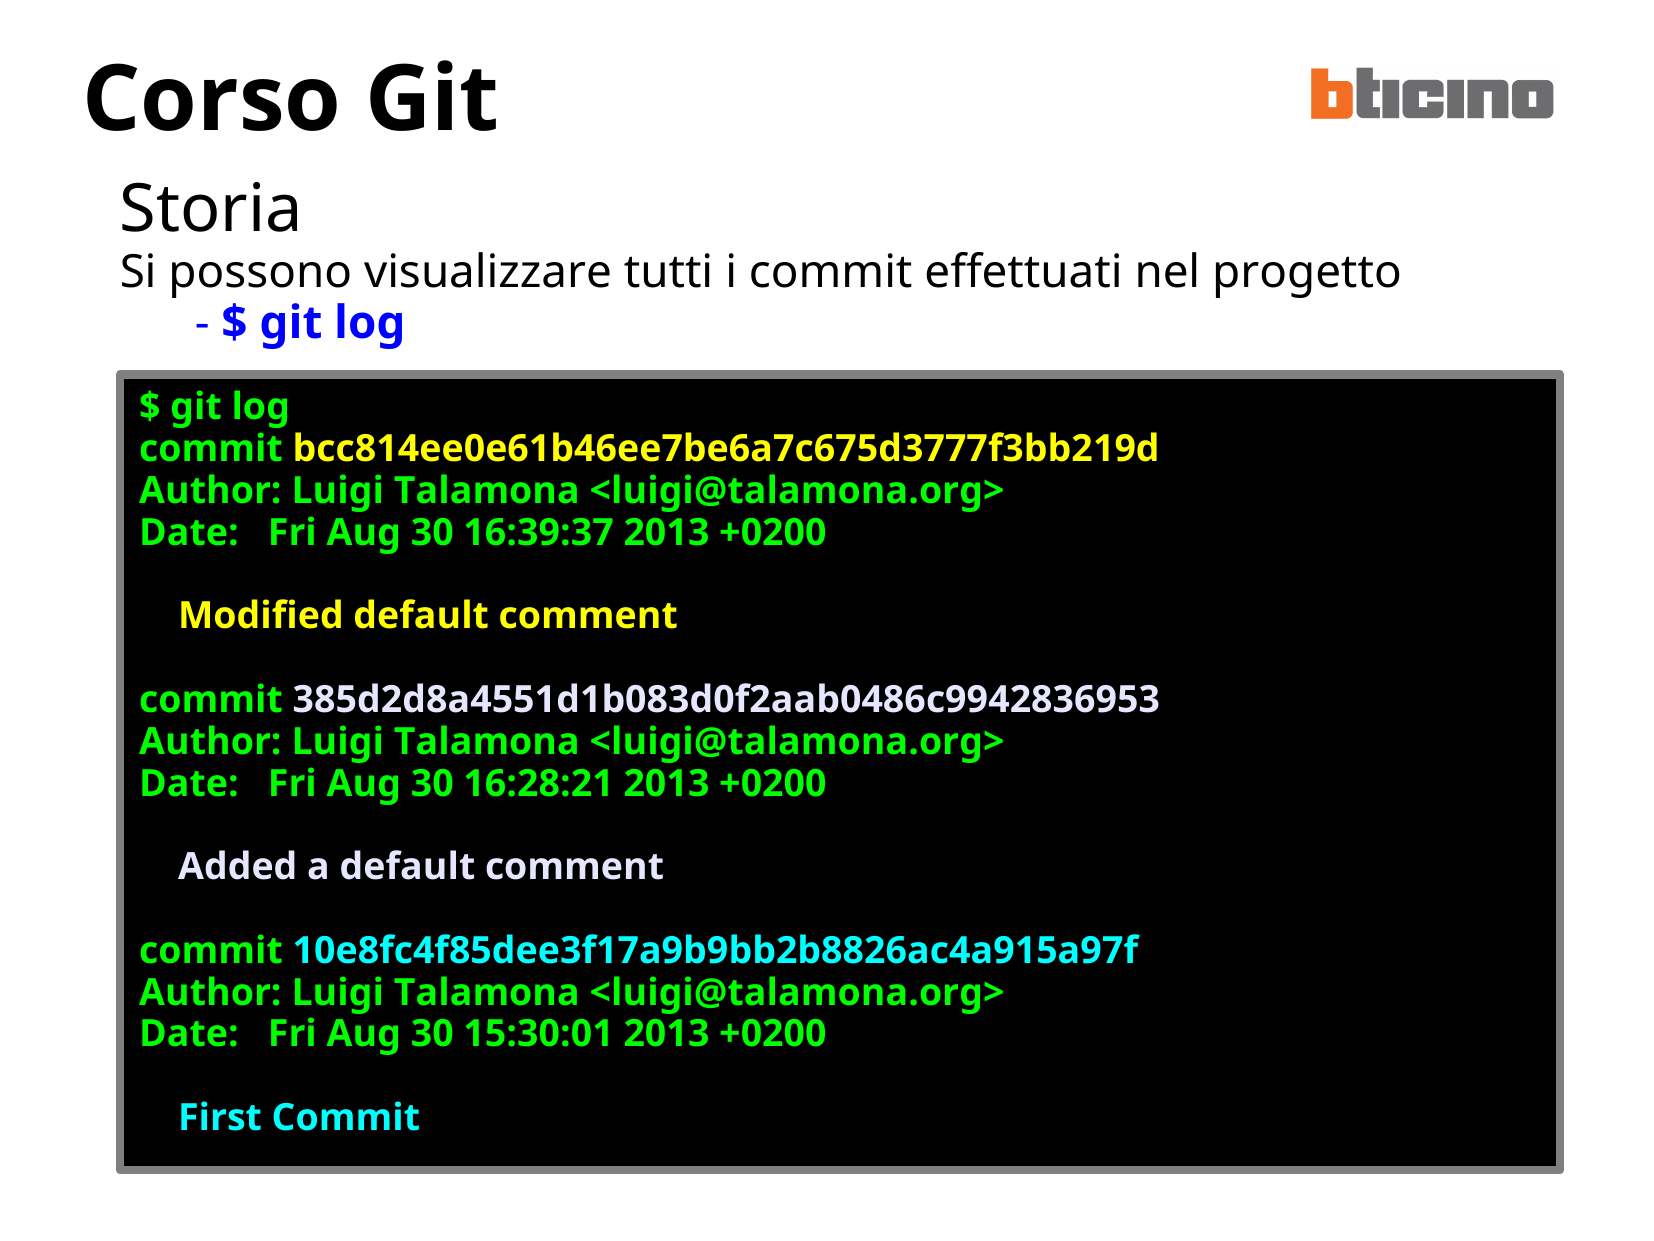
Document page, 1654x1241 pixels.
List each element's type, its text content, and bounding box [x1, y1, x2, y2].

title Corso Git [82, 48, 1570, 151]
text_box $ git log commit bcc814ee0e61b46ee7be6a7c675d3777f3bb219d Author: Luigi Talamona <luigi@talamona.org> Date: Fri Aug 30 16:39:37 2013 +0200 Modified default comment commit 385d2d8a4551d1b083d0f2aab0486c9942836953 Author: Luigi Talamona <luigi@talamona.org> Date: Fri Aug 30 16:28:21 2013 +0200 Added a default comment commit 10e8fc4f85dee3f17a9b9bb2b8826ac4a915a97f Author: Luigi Talamona <luigi@talamona.org> Date: Fri Aug 30 15:30:01 2013 +0200 First Commit [120, 374, 1561, 1171]
text_box Storia Si possono visualizzare tutti i commit effettuati nel progetto - $ git log [105, 165, 1501, 361]
